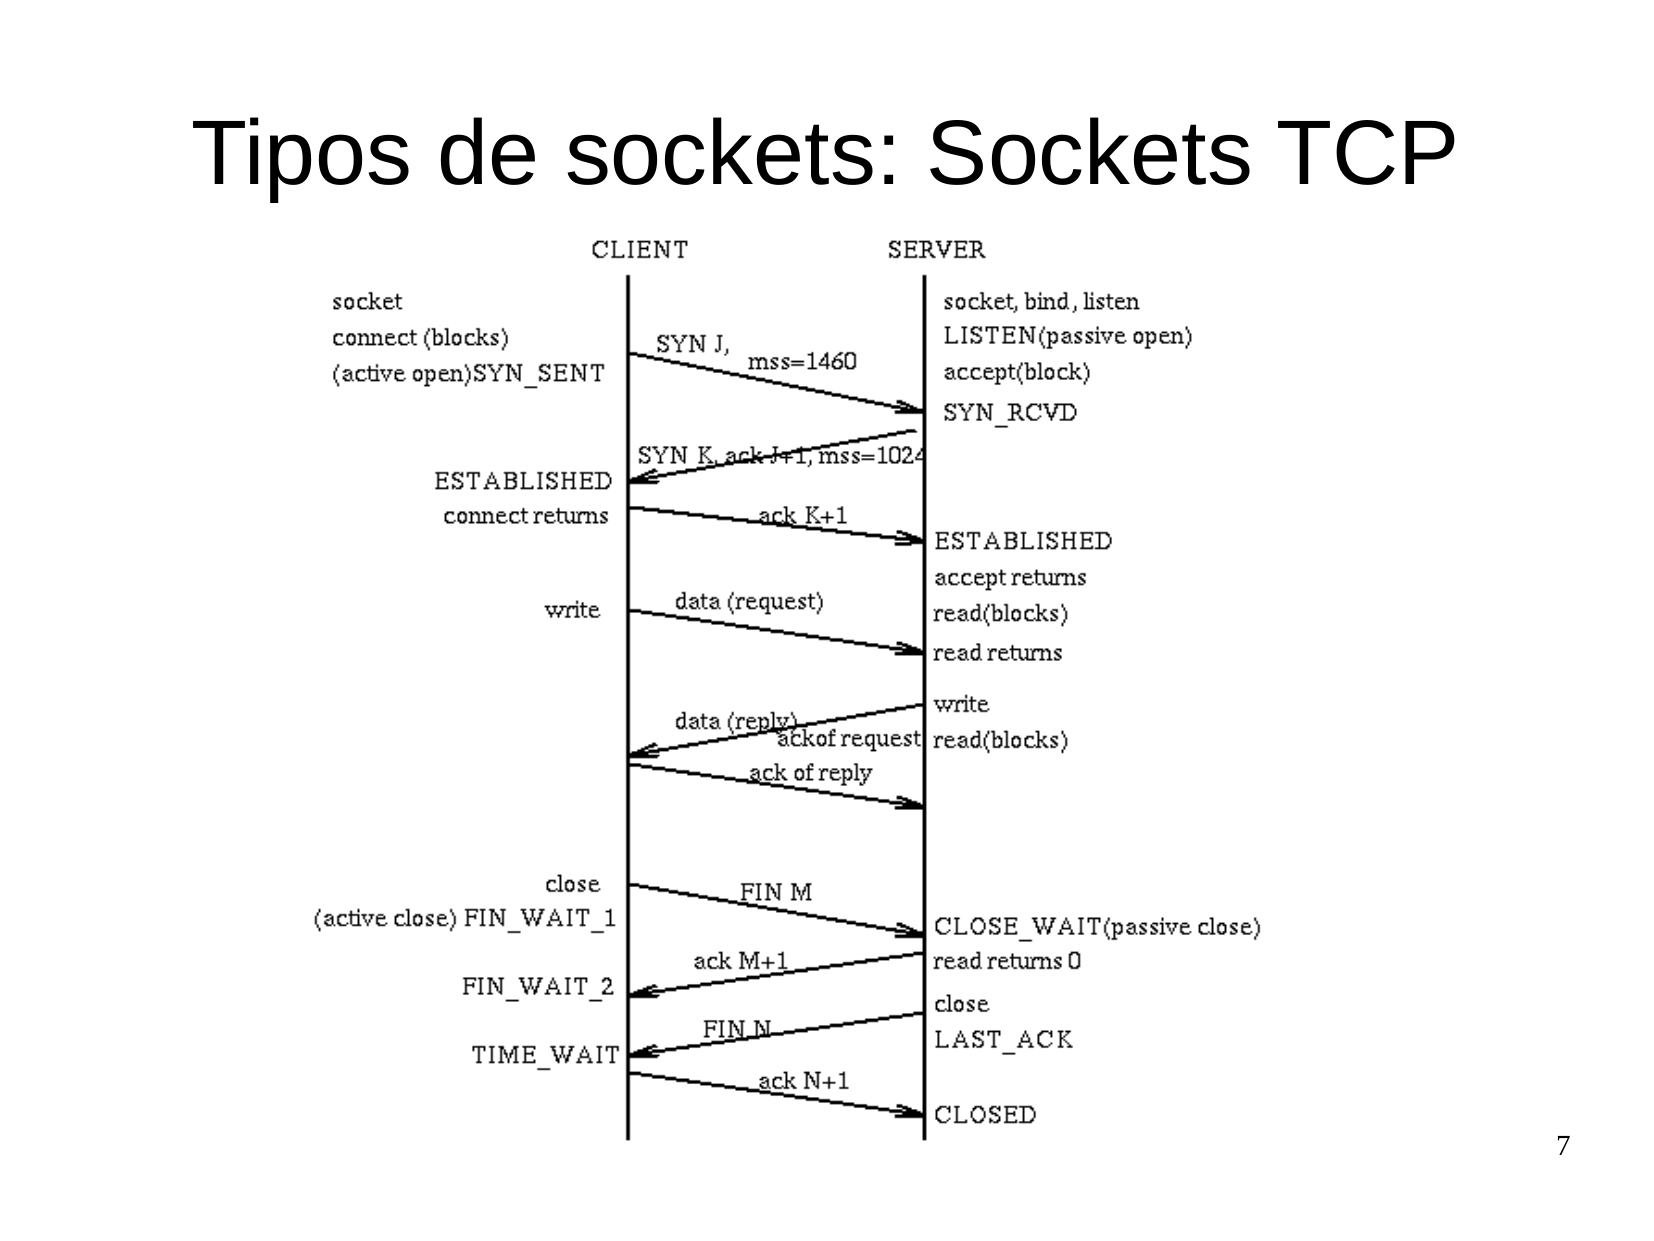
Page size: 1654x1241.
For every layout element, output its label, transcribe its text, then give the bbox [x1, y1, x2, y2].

title Tipos de sockets: Sockets TCP [82, 49, 1571, 257]
picture [295, 224, 1288, 1168]
